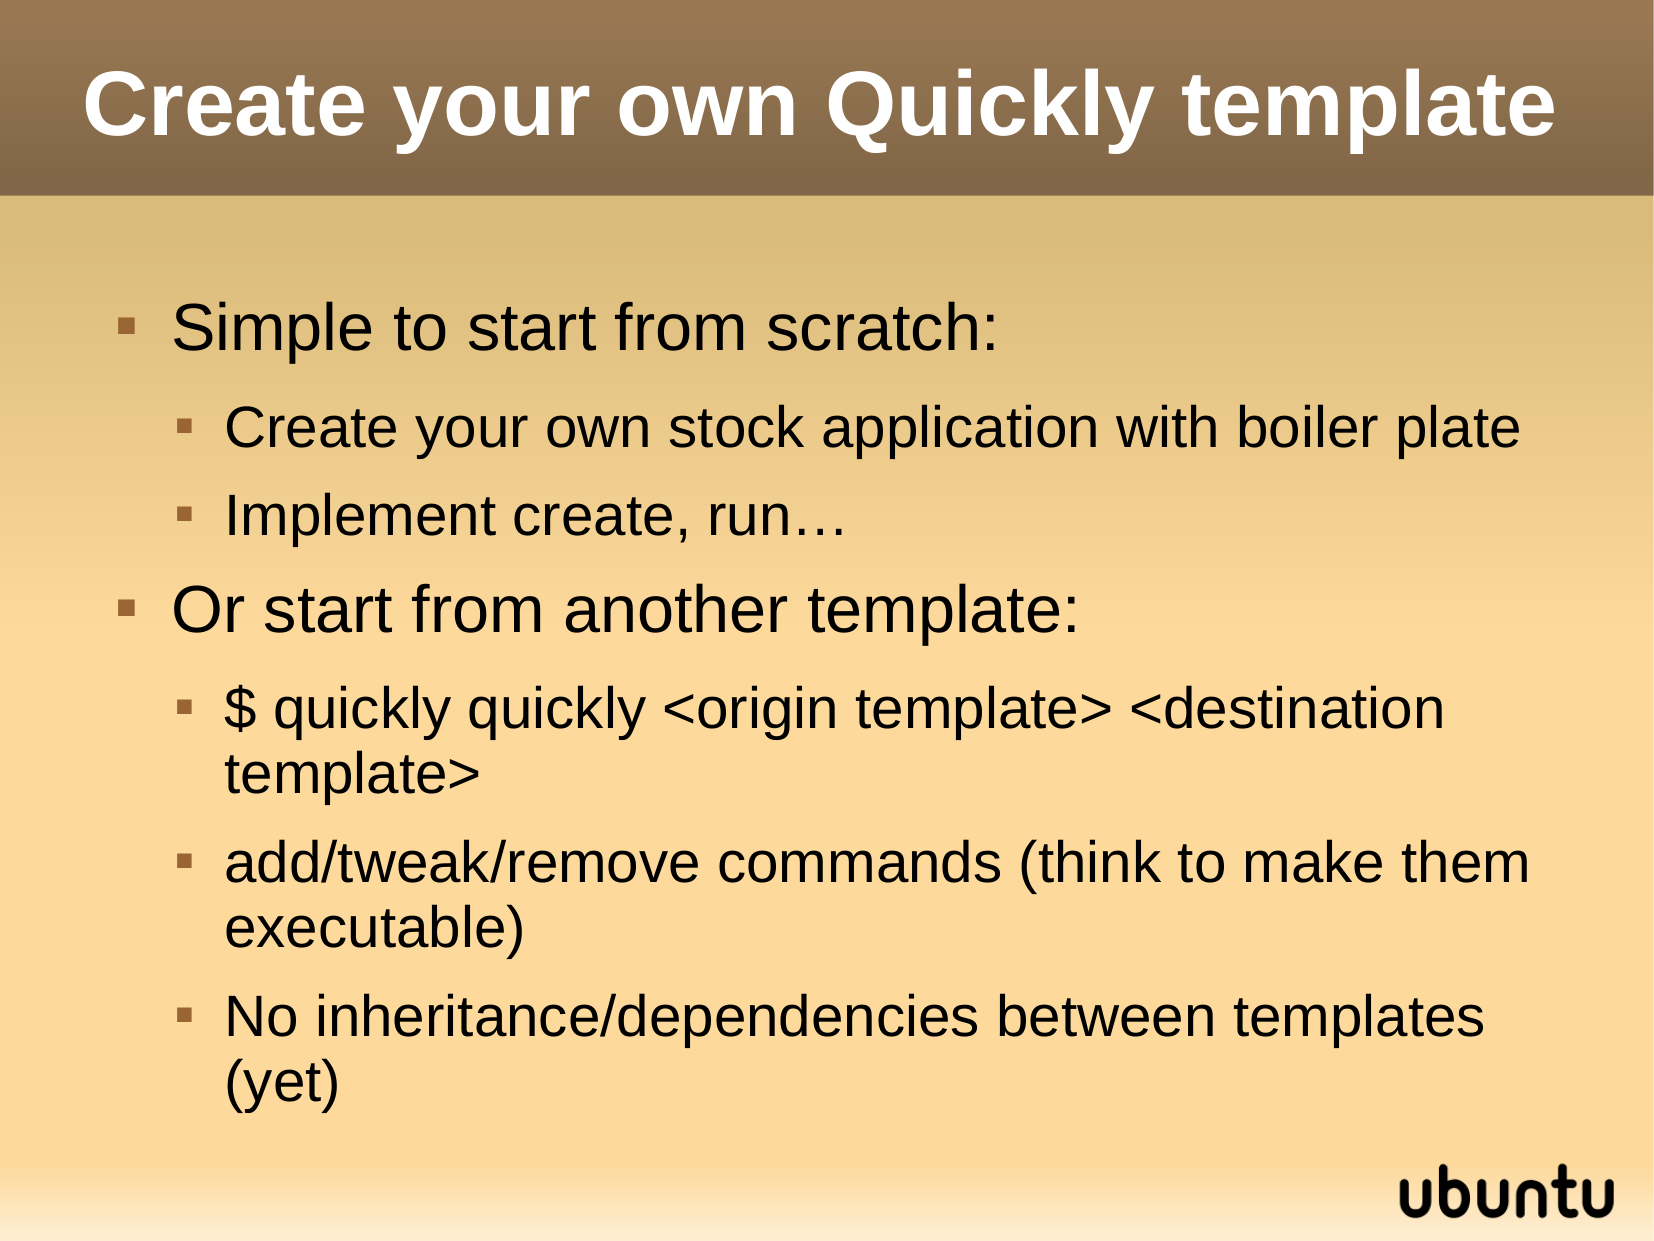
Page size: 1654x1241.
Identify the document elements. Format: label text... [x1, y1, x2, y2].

title Create your own Quickly template [76, 0, 1565, 208]
list Simple to start from scratch: Create your own stock application with boiler plate Implement create, run… Or start from another template: $ quickly quickly <origin template> <destination template> add/tweak/remove commands (think to make them executable) No inheritance/dependencies between templates (yet) [82, 290, 1571, 1116]
picture [0, 0, 1654, 1241]
